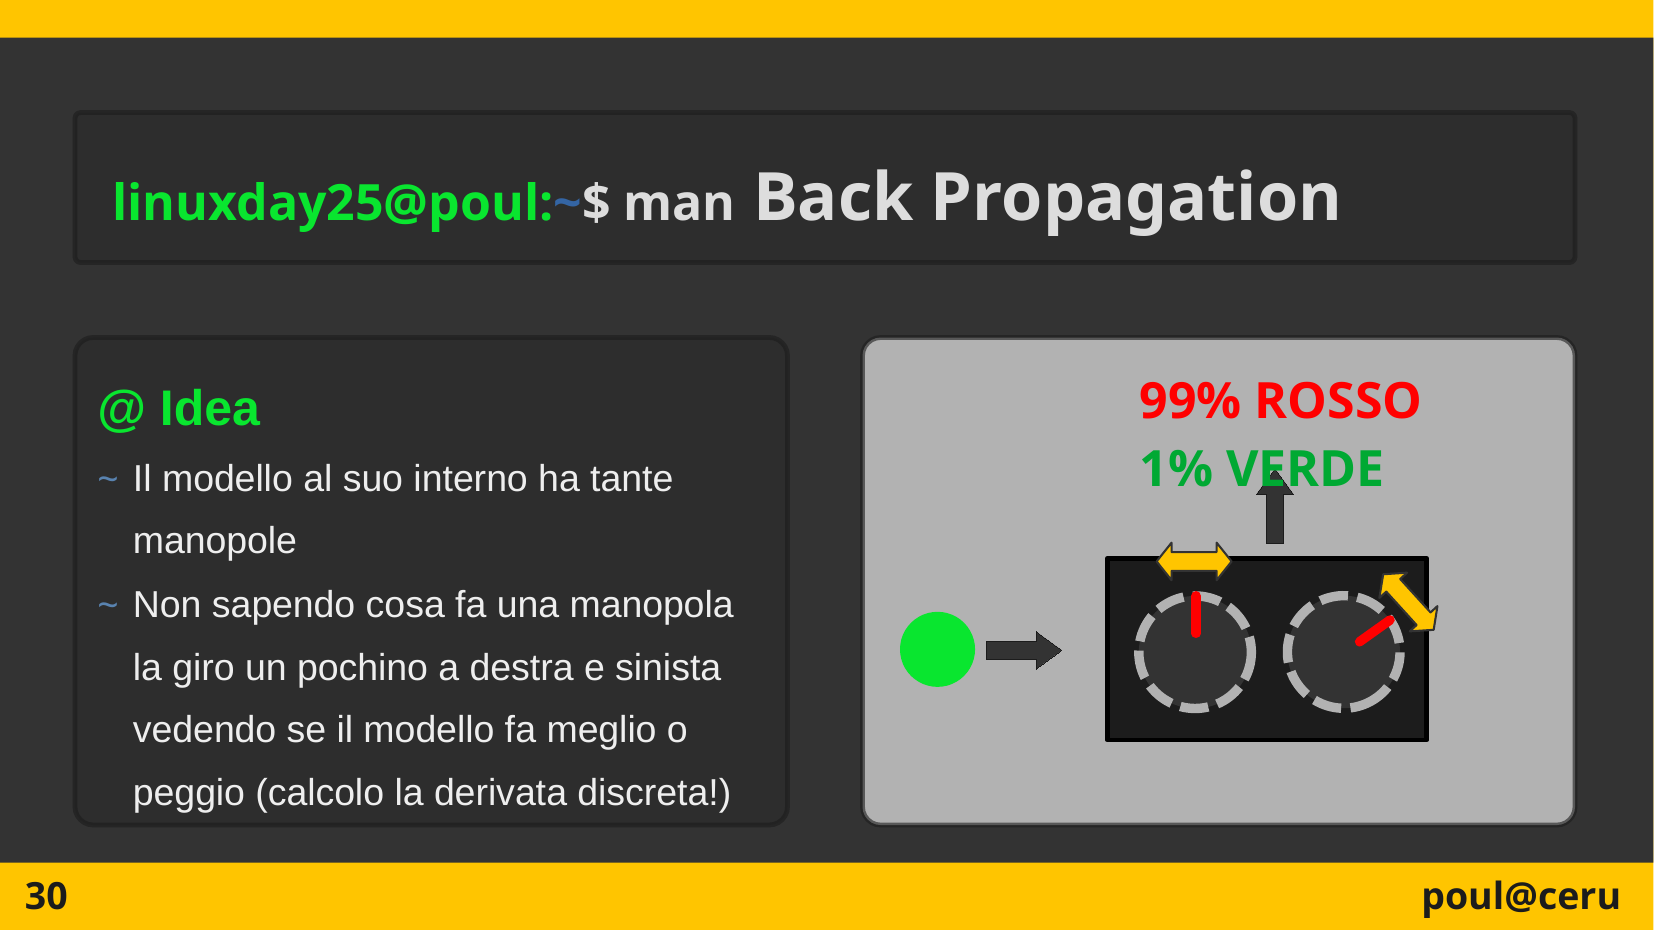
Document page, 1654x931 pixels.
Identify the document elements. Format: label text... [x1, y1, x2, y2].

text_box @ Idea Il modello al suo interno ha tante manopole Non sapendo cosa fa una manopola la giro un pochino a destra e sinista vedendo se il modello fa meglio o peggio (calcolo la derivata discreta!) [74, 337, 788, 826]
text_box 99% ROSSO 1% VERDE [1125, 357, 1463, 563]
title linuxday25@poul:~$ man Back Propagation [112, 144, 1538, 231]
text_box <number> [10, 862, 638, 931]
text_box poul@ceru [975, 862, 1637, 931]
text_box [0, 37, 1654, 863]
